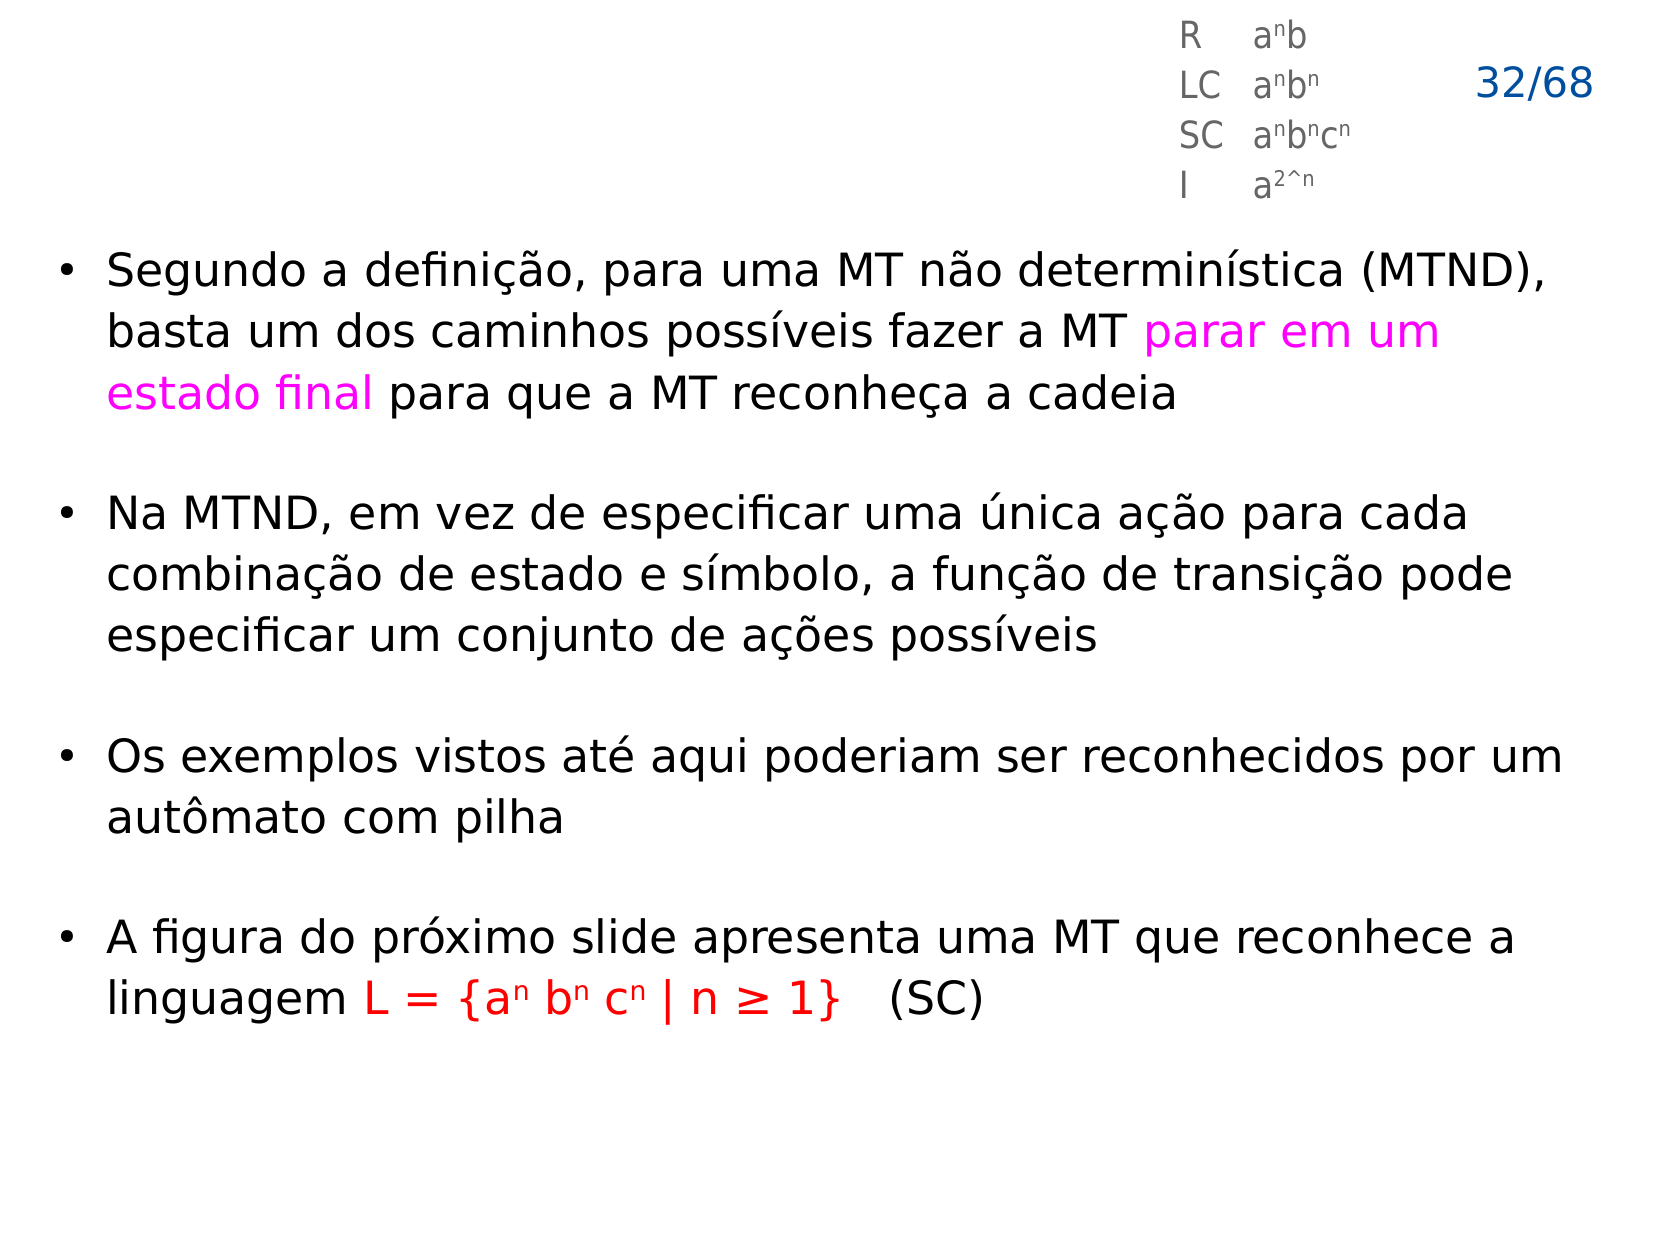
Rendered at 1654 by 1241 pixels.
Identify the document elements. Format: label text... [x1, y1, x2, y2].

text_box R anb LC anbn SC anbncn I a2^n [1164, 0, 1422, 215]
list Segundo a definição, para uma MT não determinística (MTND), basta um dos caminhos possíveis fazer a MT parar em um estado final para que a MT reconheça a cadeia Na MTND, em vez de especificar uma única ação para cada combinação de estado e símbolo, a função de transição pode especificar um conjunto de ações possíveis Os exemplos vistos até aqui poderiam ser reconhecidos por um autômato com pilha A figura do próximo slide apresenta uma MT que reconhece a linguagem L = {an bn cn | n ≥ 1} (SC) [59, 236, 1595, 1211]
